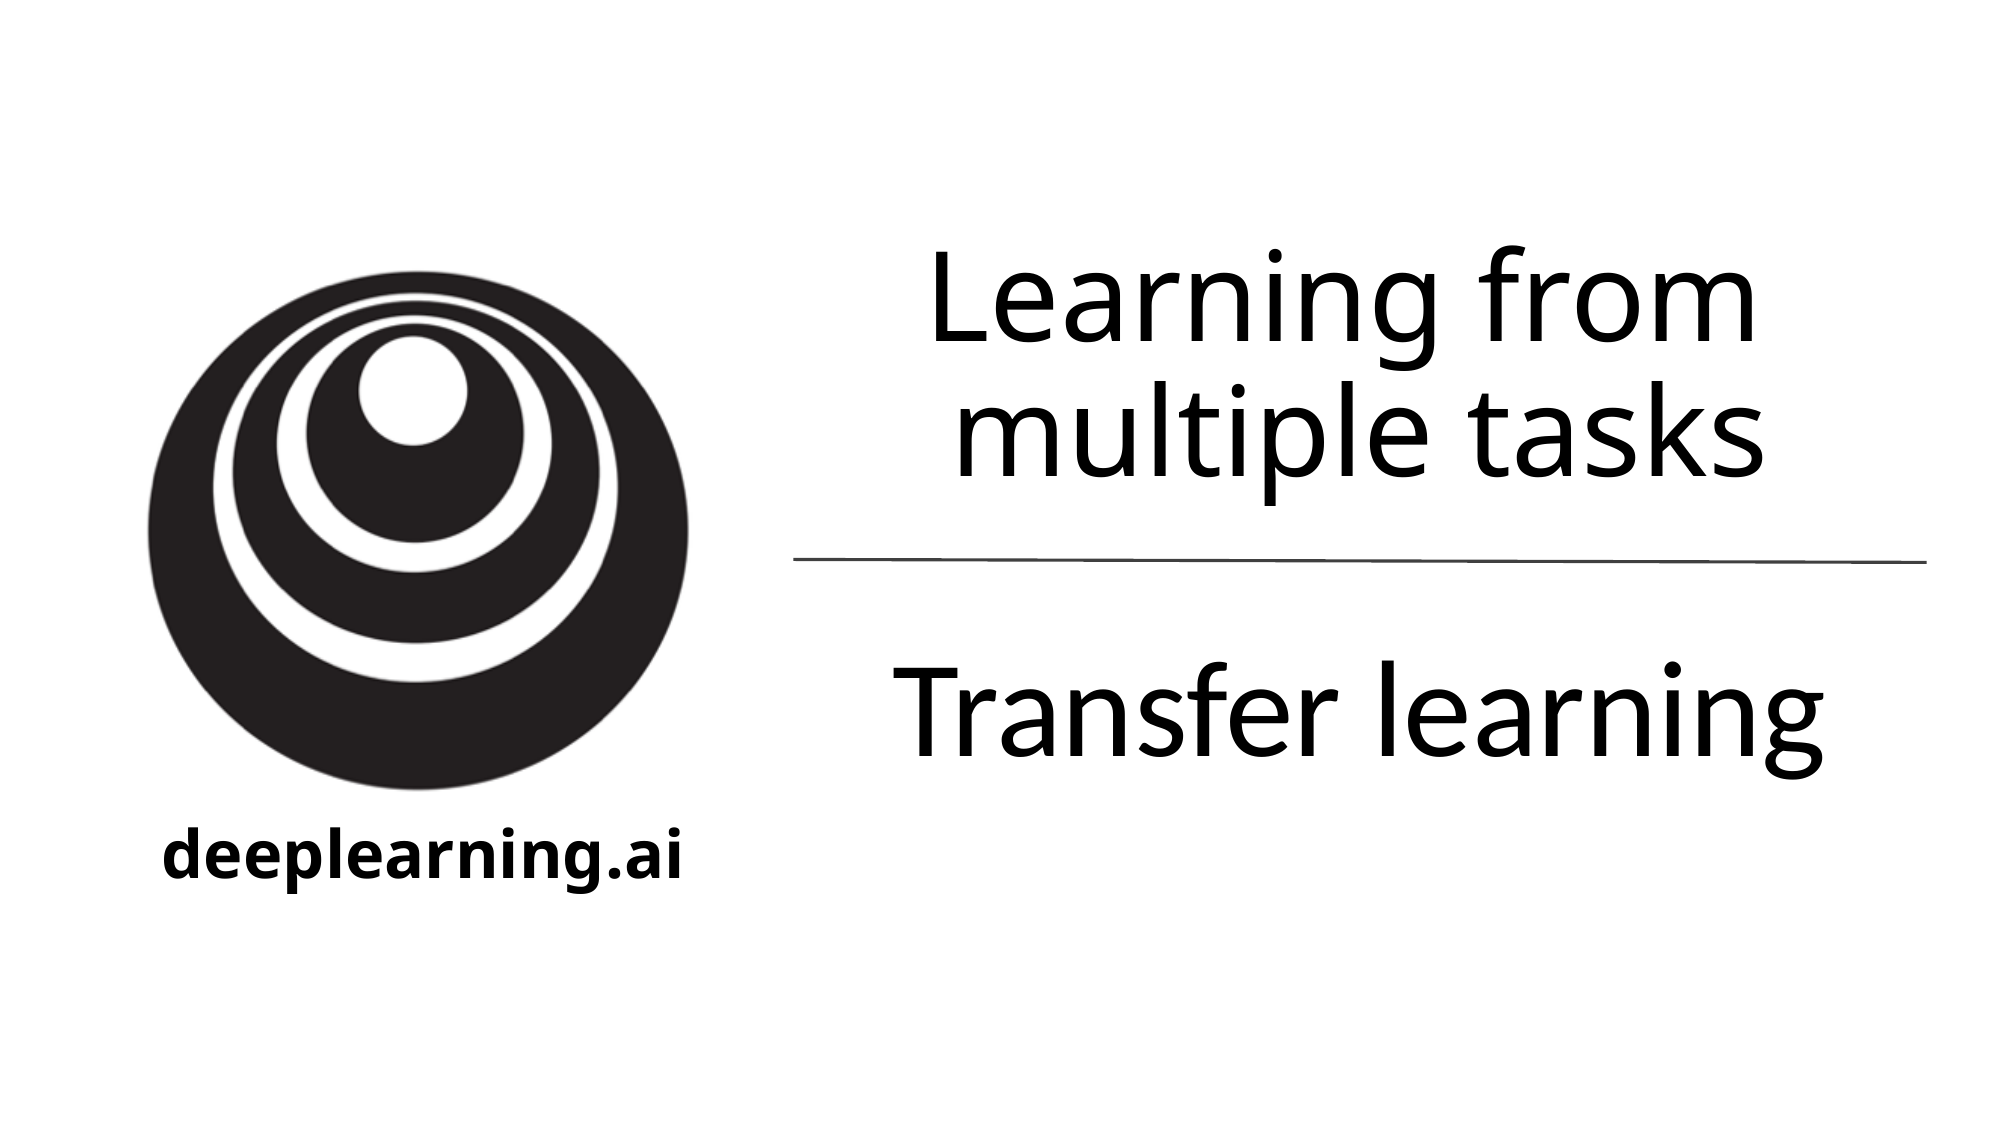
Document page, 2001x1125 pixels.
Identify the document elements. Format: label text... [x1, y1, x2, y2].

text_box deeplearning.ai [56, 768, 790, 901]
text_box Transfer learning [843, 611, 1877, 794]
picture [108, 234, 739, 768]
text_box [179, 194, 669, 702]
title Learning from multiple tasks [765, 210, 1955, 511]
